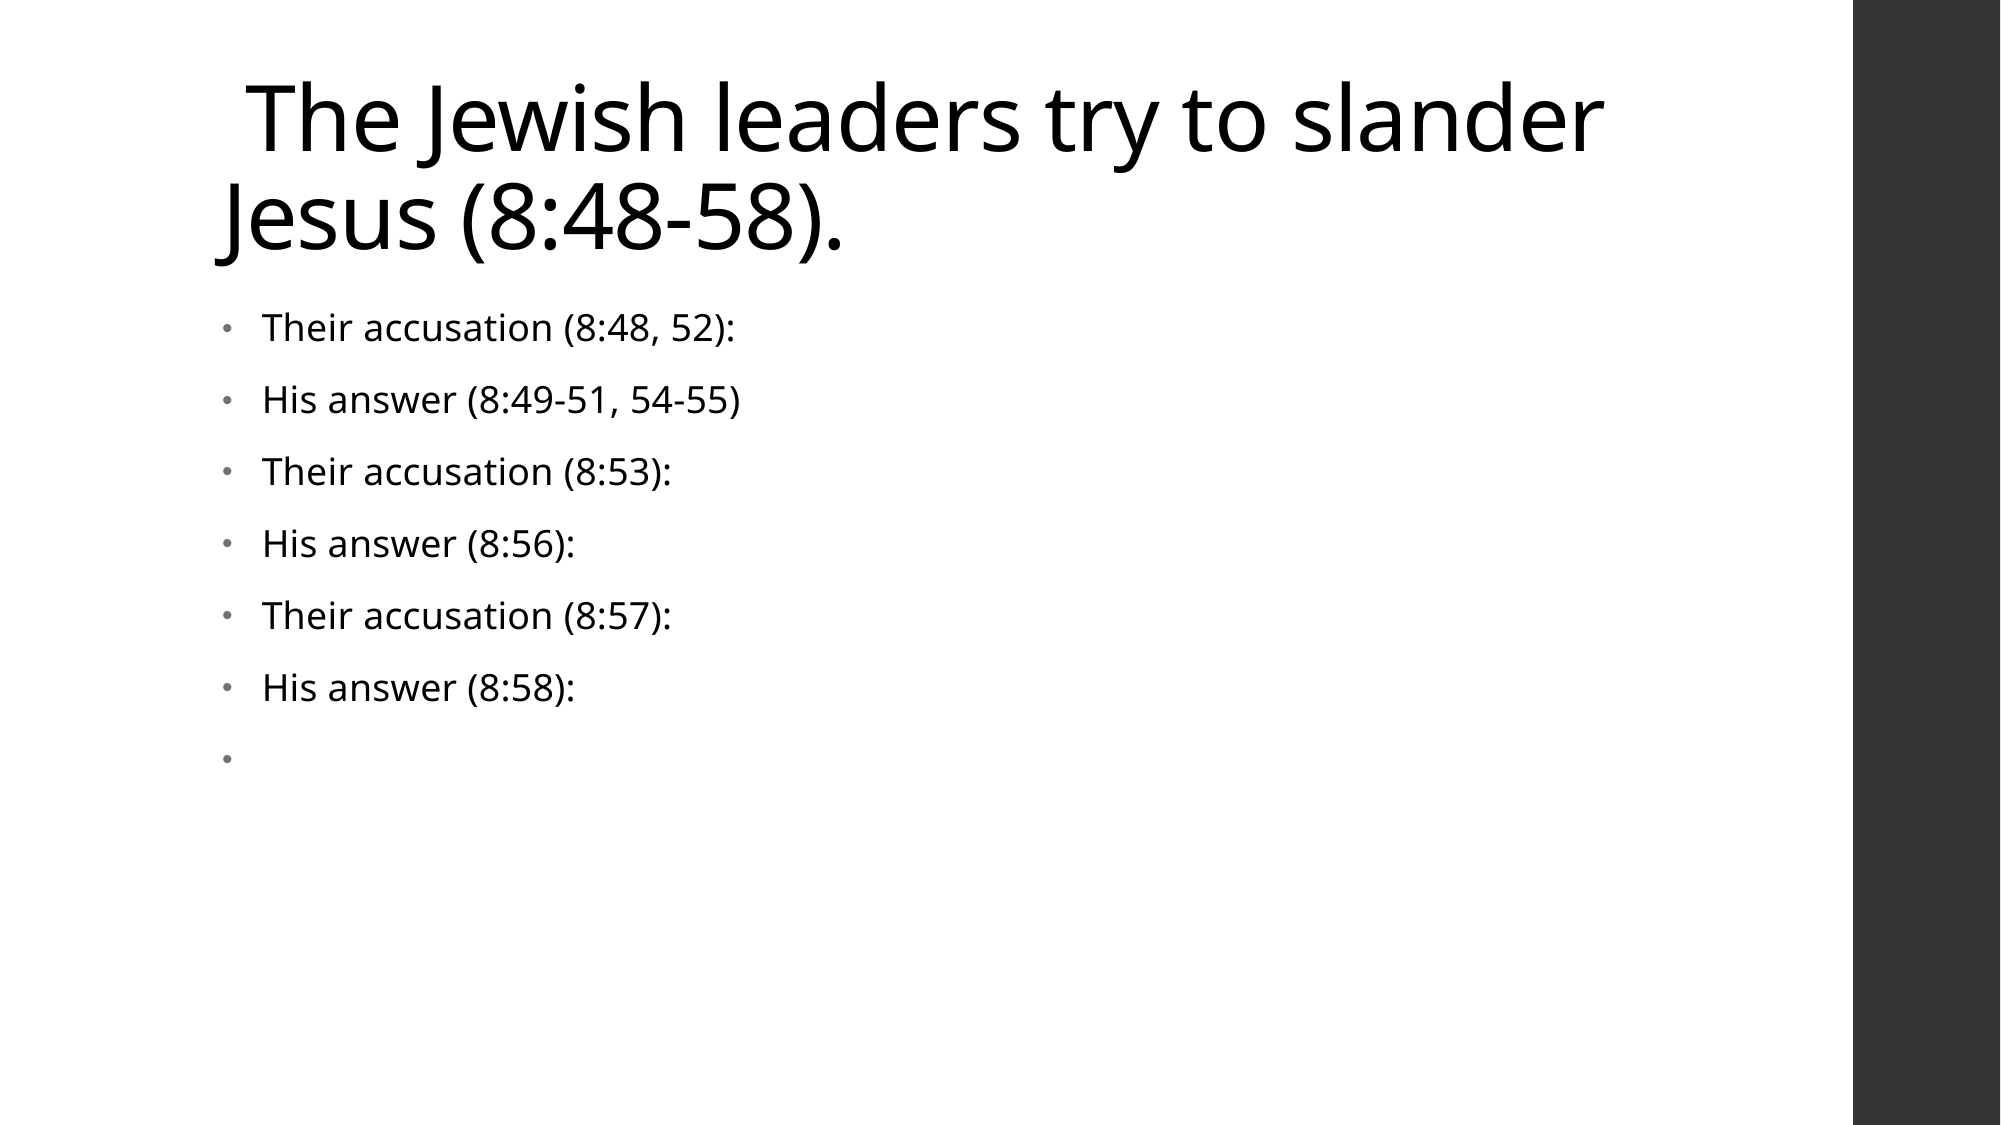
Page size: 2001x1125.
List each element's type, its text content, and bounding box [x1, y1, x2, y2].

title The Jewish leaders try to slander Jesus (8:48-58). [206, 60, 1797, 278]
list Their accusation (8:48, 52): His answer (8:49-51, 54-55) Their accusation (8:53): His answer (8:56): Their accusation (8:57): His answer (8:58): [206, 299, 1617, 1014]
